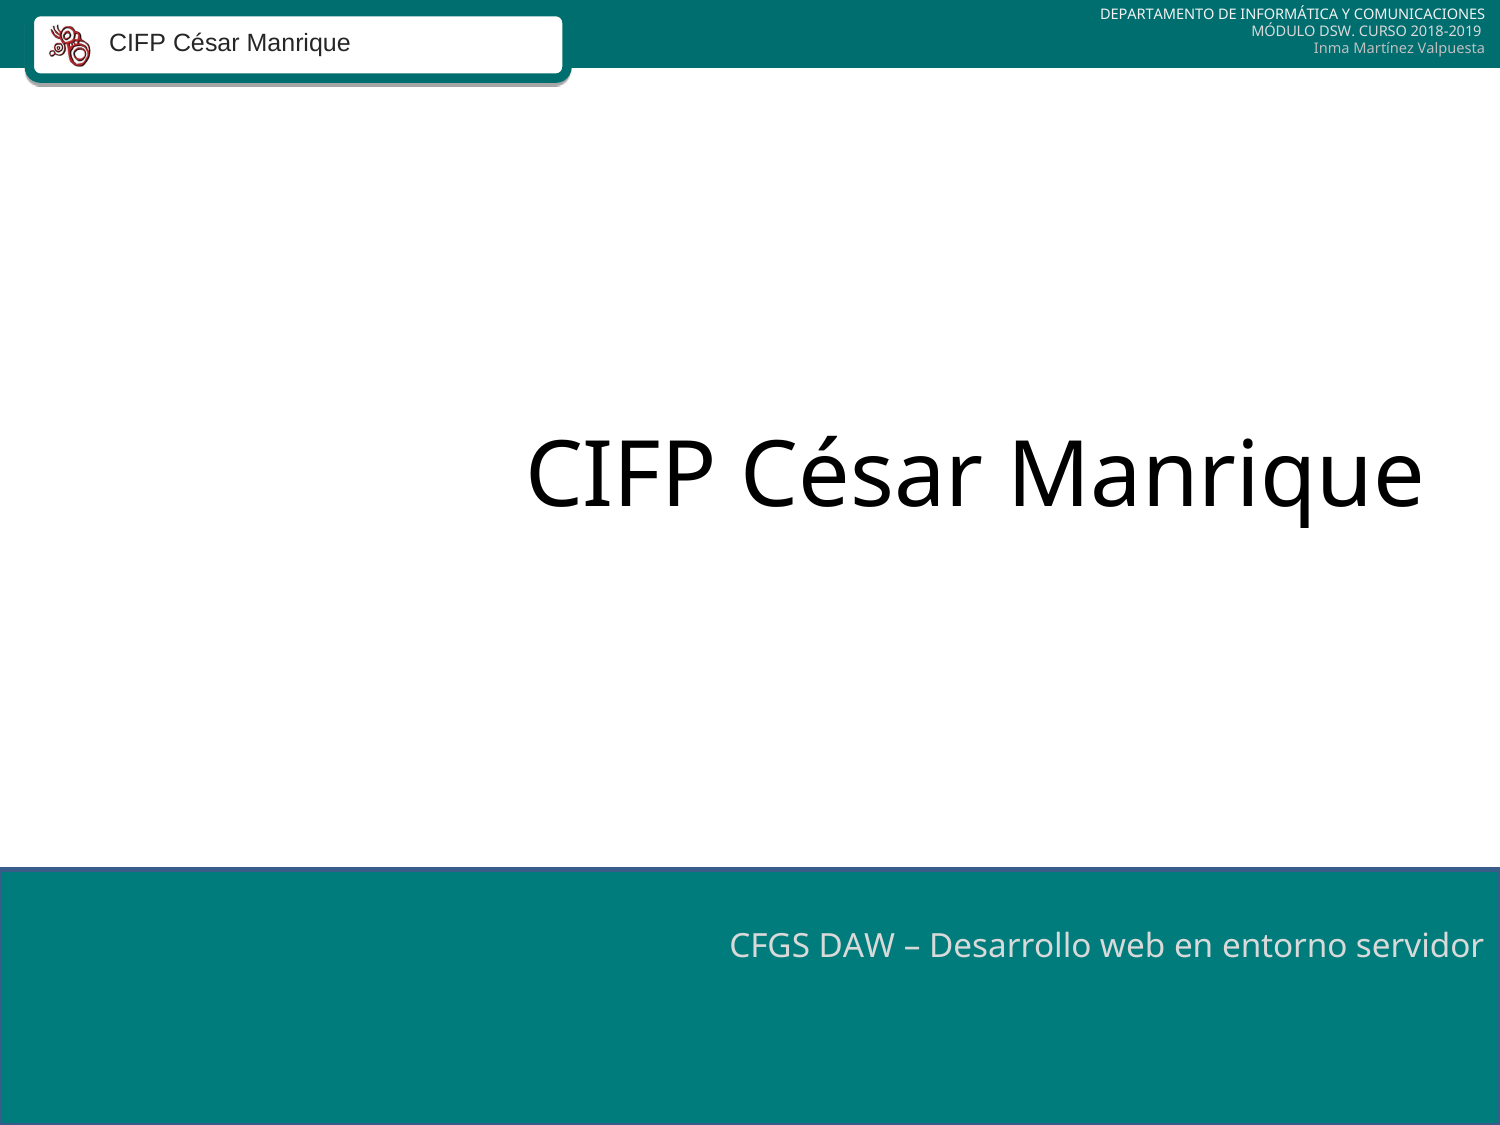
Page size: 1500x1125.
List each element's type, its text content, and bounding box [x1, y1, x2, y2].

text_box CFGS DAW – Desarrollo web en entorno servidor [602, 916, 1500, 973]
title CIFP César Manrique [112, 349, 1441, 591]
text_box [0, 869, 1500, 1125]
picture [47, 23, 93, 67]
